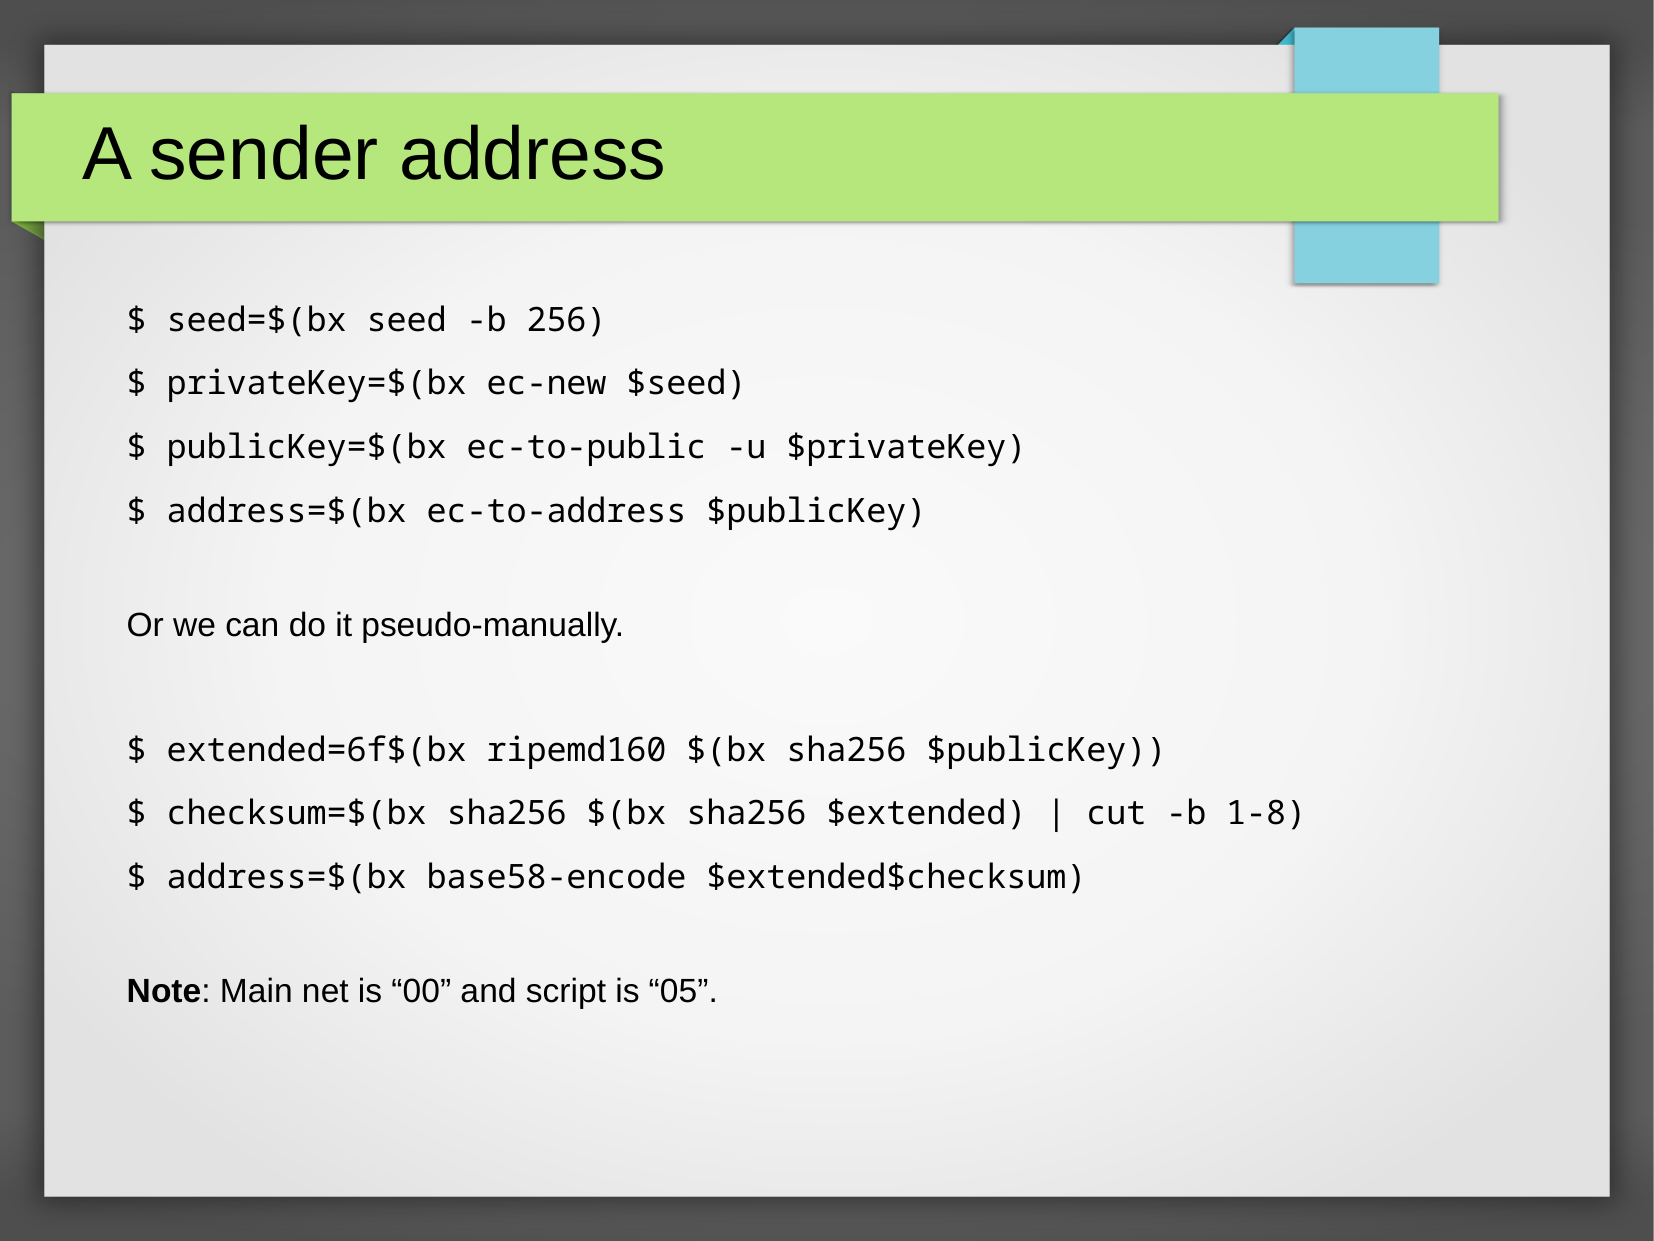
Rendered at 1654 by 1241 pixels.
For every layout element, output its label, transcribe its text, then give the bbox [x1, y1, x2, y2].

picture [0, 0, 1654, 1241]
list $ seed=$(bx seed -b 256) $ privateKey=$(bx ec-new $seed) $ publicKey=$(bx ec-to-public -u $privateKey) $ address=$(bx ec-to-address $publicKey) Or we can do it pseudo-manually. $ extended=6f$(bx ripemd160 $(bx sha256 $publicKey)) $ checksum=$(bx sha256 $(bx sha256 $extended) | cut -b 1-8) $ address=$(bx base58-encode $extended$checksum) Note: Main net is “00” and script is “05”. [82, 295, 1571, 1015]
title A sender address [82, 94, 1264, 213]
